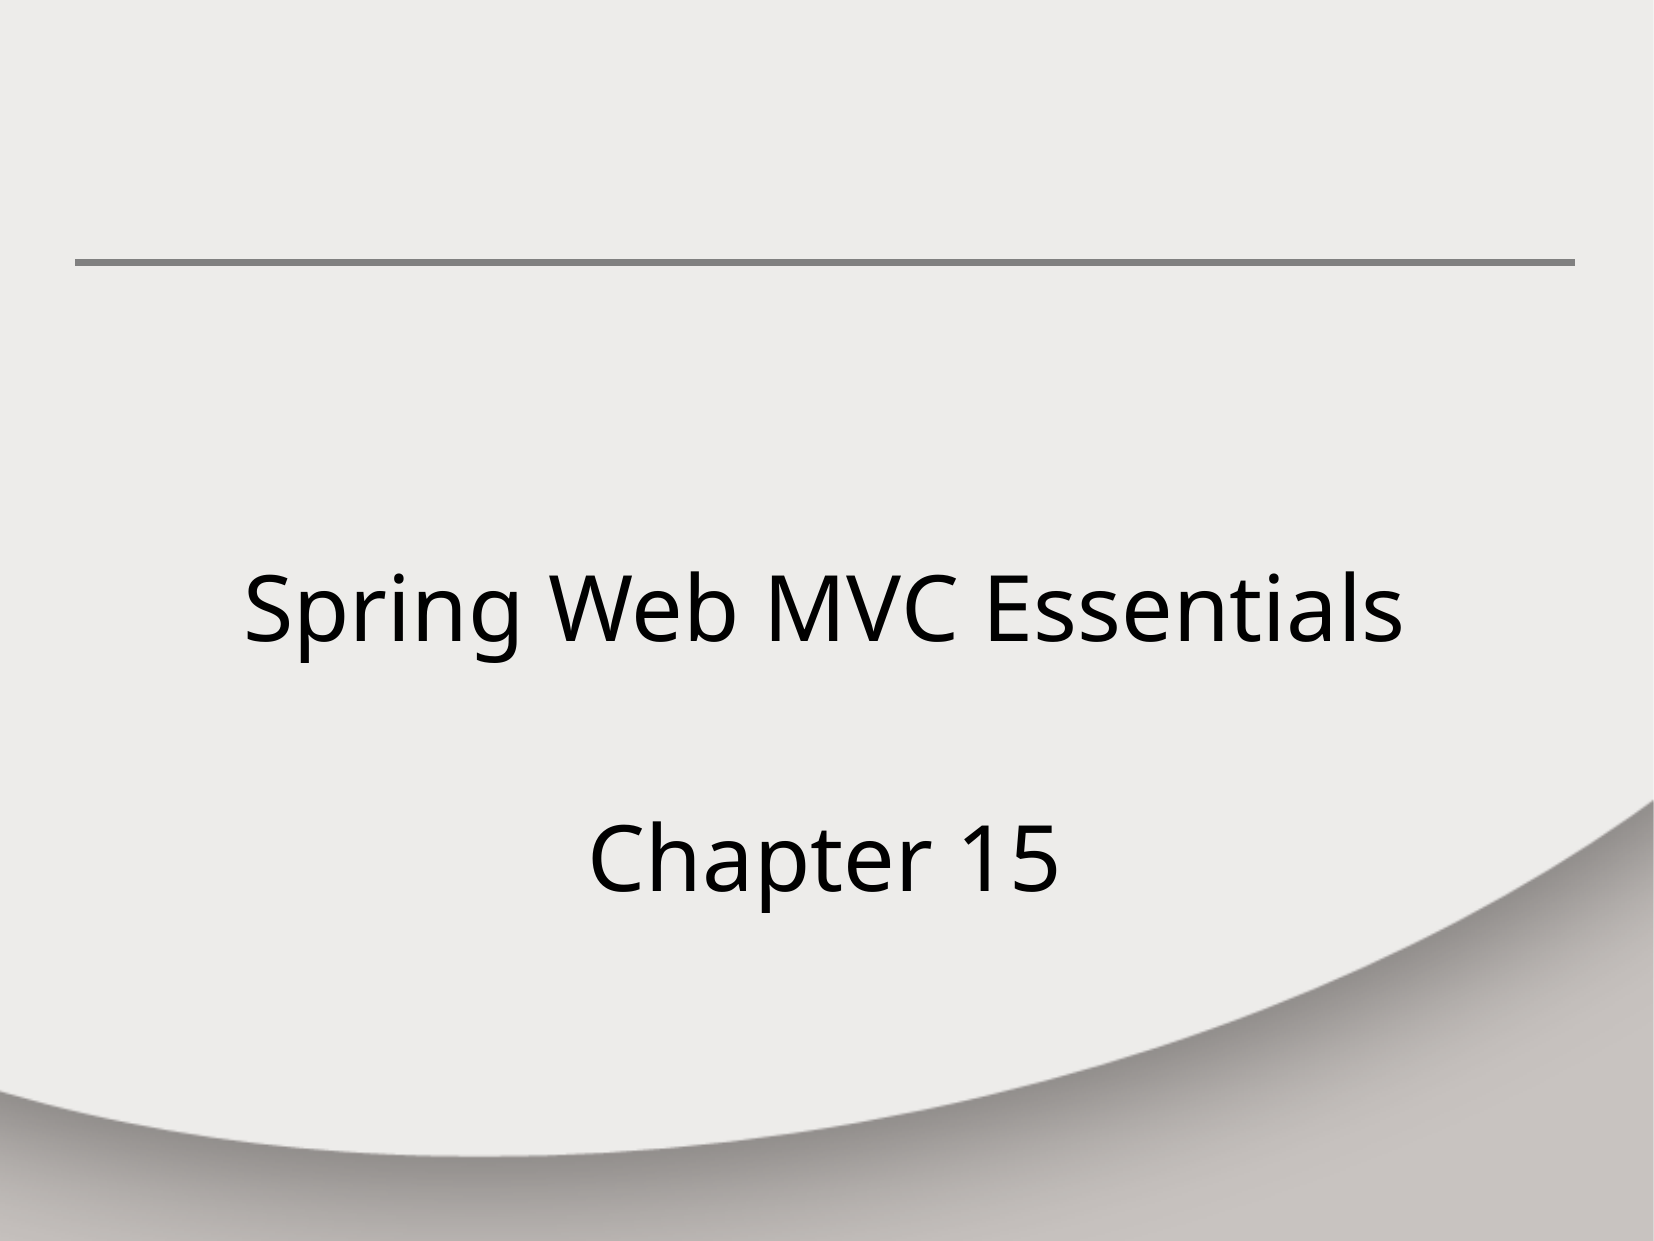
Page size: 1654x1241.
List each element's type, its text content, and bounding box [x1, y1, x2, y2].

text_box Spring Web MVC Essentials Chapter 15 [75, 300, 1576, 1163]
picture [0, 0, 1654, 1241]
